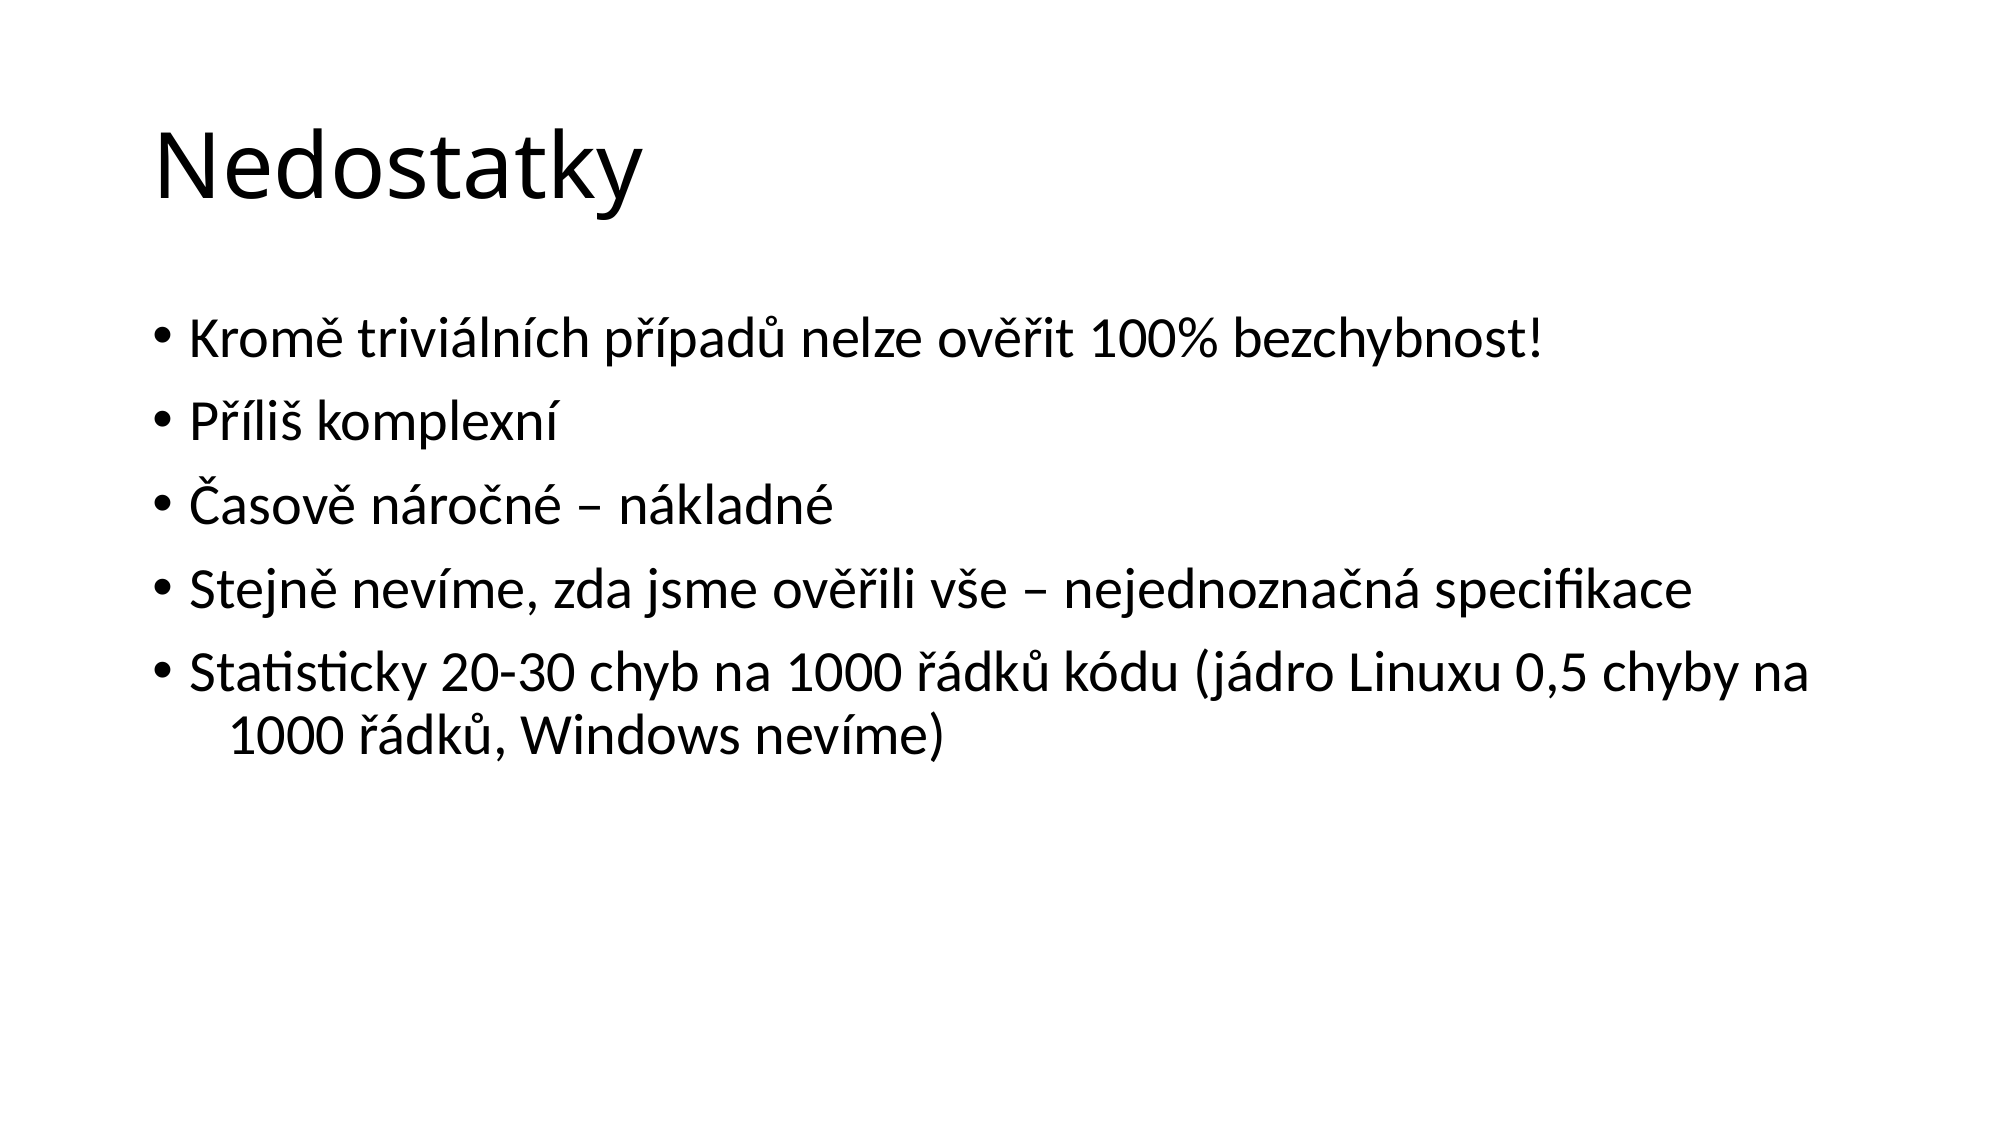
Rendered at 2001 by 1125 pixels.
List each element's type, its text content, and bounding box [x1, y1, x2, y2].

list Kromě triviálních případů nelze ověřit 100% bezchybnost! Příliš komplexní Časově náročné – nákladné Stejně nevíme, zda jsme ověřili vše – nejednoznačná specifikace Statisticky 20-30 chyb na 1000 řádků kódu (jádro Linuxu 0,5 chyby na 1000 řádků, Windows nevíme) [137, 299, 1863, 1014]
title Nedostatky [137, 59, 1863, 278]
